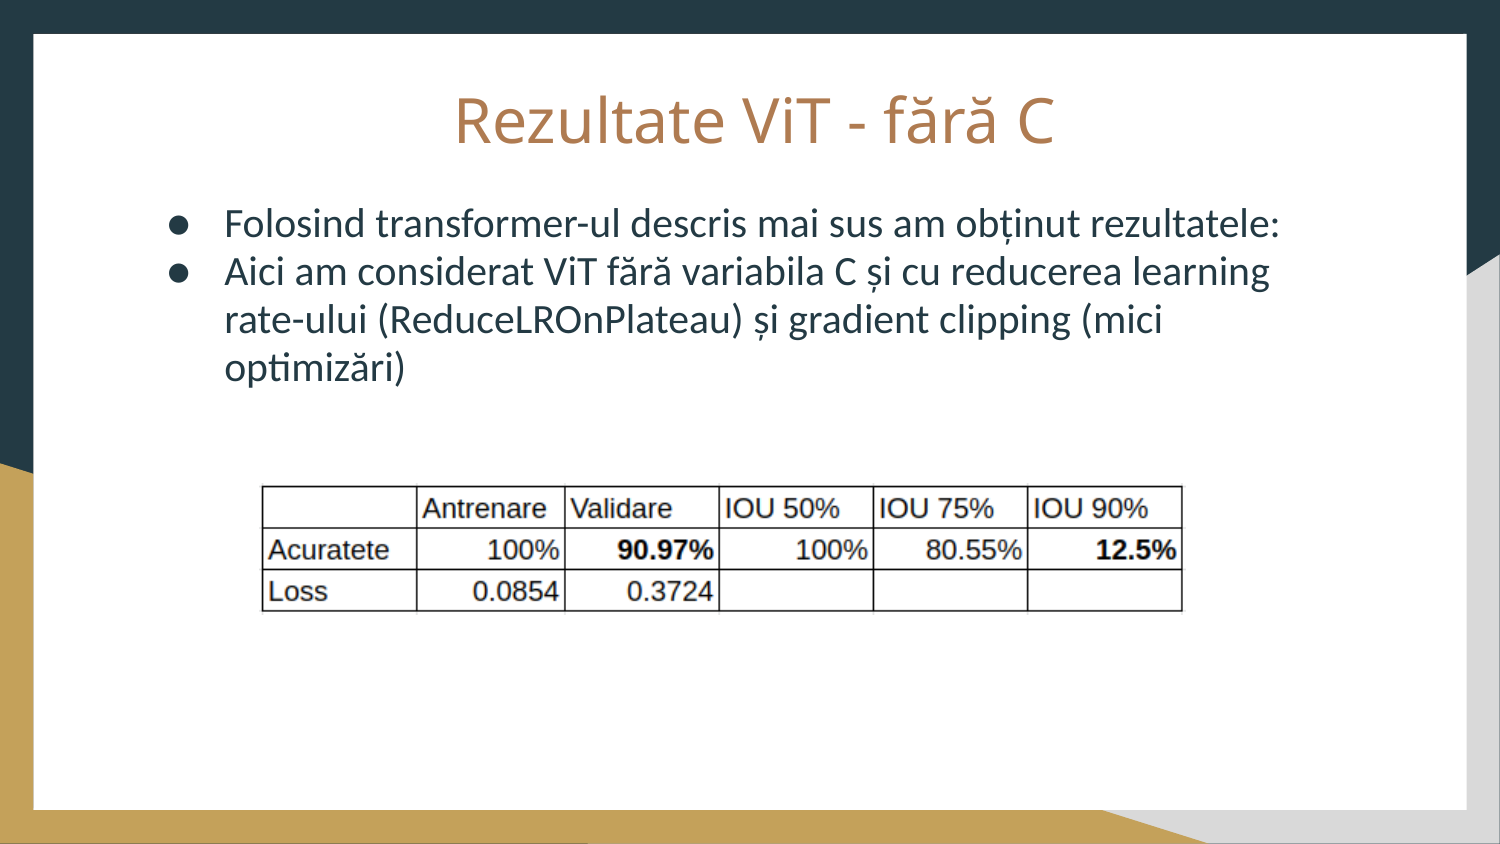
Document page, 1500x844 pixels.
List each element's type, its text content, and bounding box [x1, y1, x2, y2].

list Folosind transformer-ul descris mai sus am obținut rezultatele: Aici am considerat ViT fără variabila C și cu reducerea learning rate-ului (ReduceLROnPlateau) și gradient clipping (mici optimizări) [134, 185, 1366, 435]
picture [259, 483, 1186, 615]
title Rezultate ViT - fără C [139, 61, 1371, 187]
